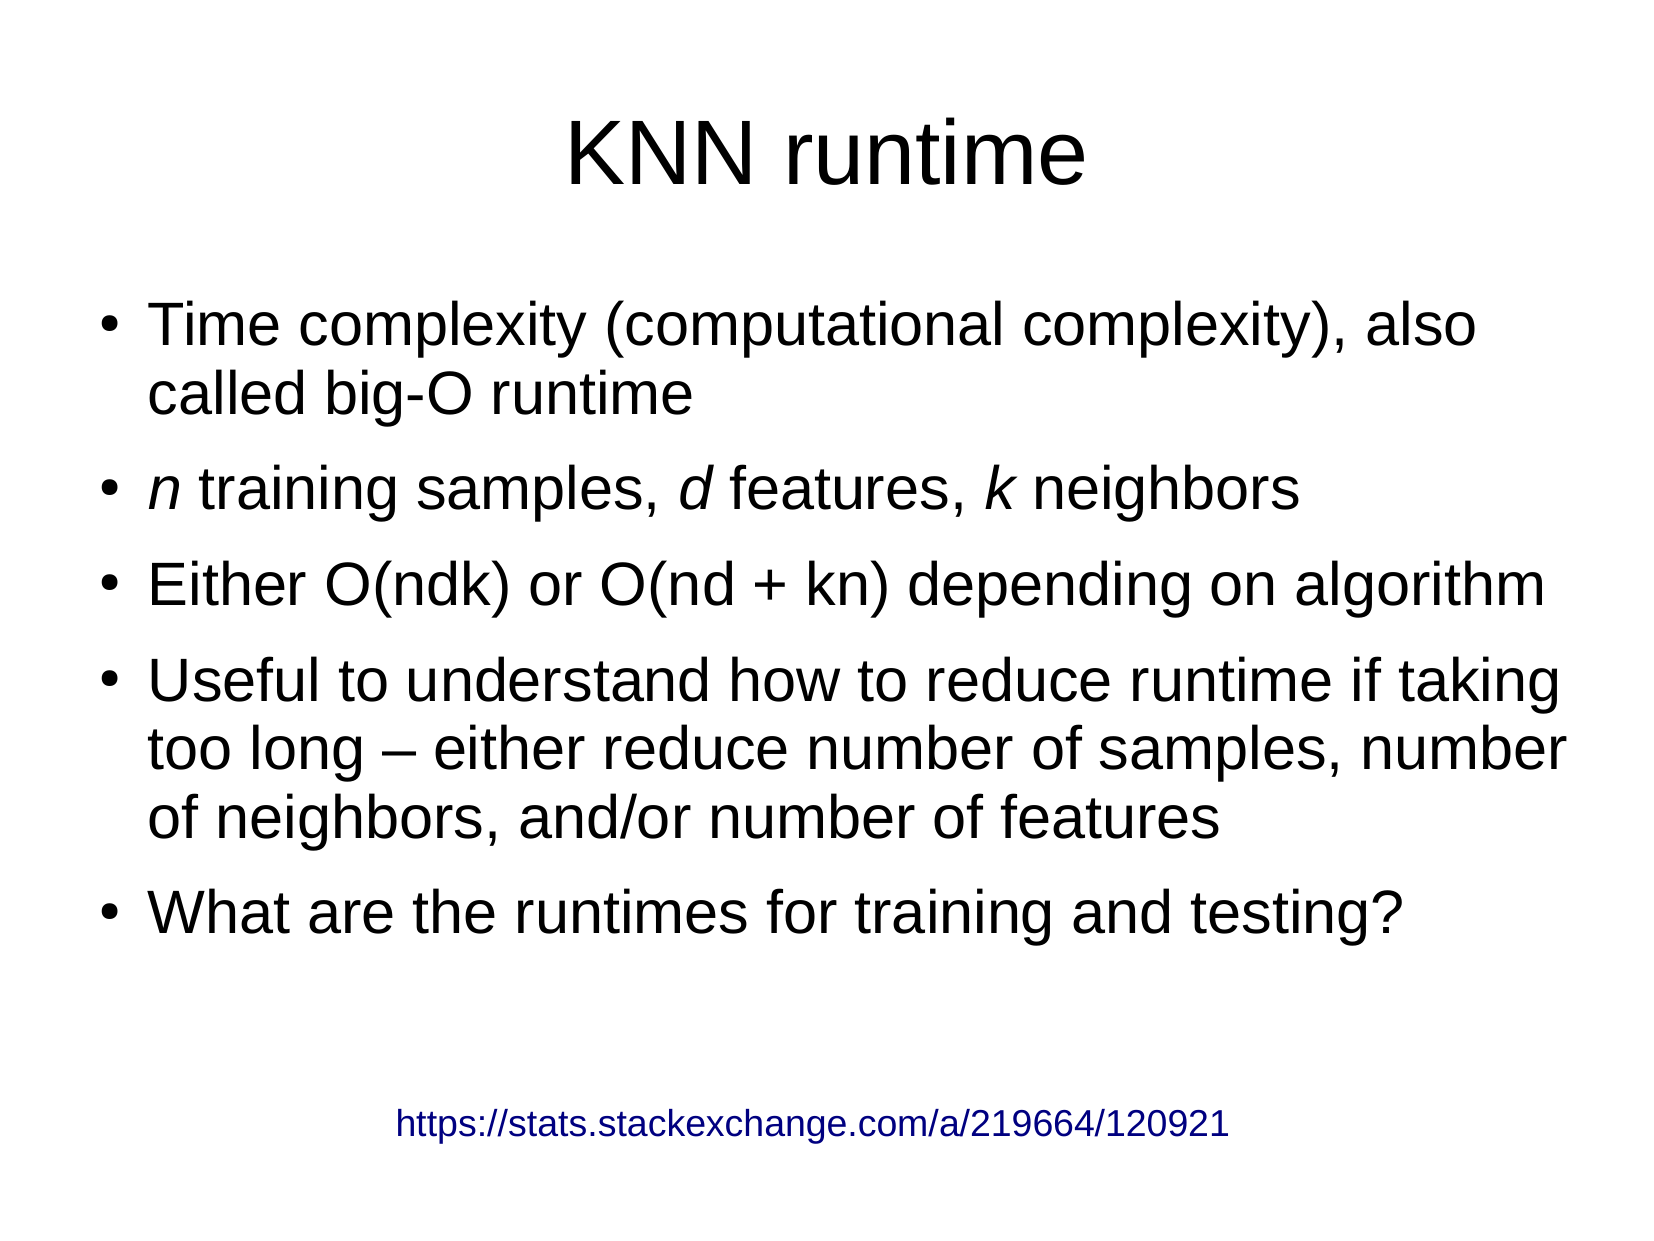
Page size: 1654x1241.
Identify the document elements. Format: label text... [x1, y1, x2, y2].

list Time complexity (computational complexity), also called big-O runtime n training samples, d features, k neighbors Either O(ndk) or O(nd + kn) depending on algorithm Useful to understand how to reduce runtime if taking too long – either reduce number of samples, number of neighbors, and/or number of features What are the runtimes for training and testing? [82, 290, 1571, 1010]
title KNN runtime [82, 49, 1571, 257]
text_box https://stats.stackexchange.com/a/219664/120921 [380, 1095, 1246, 1152]
